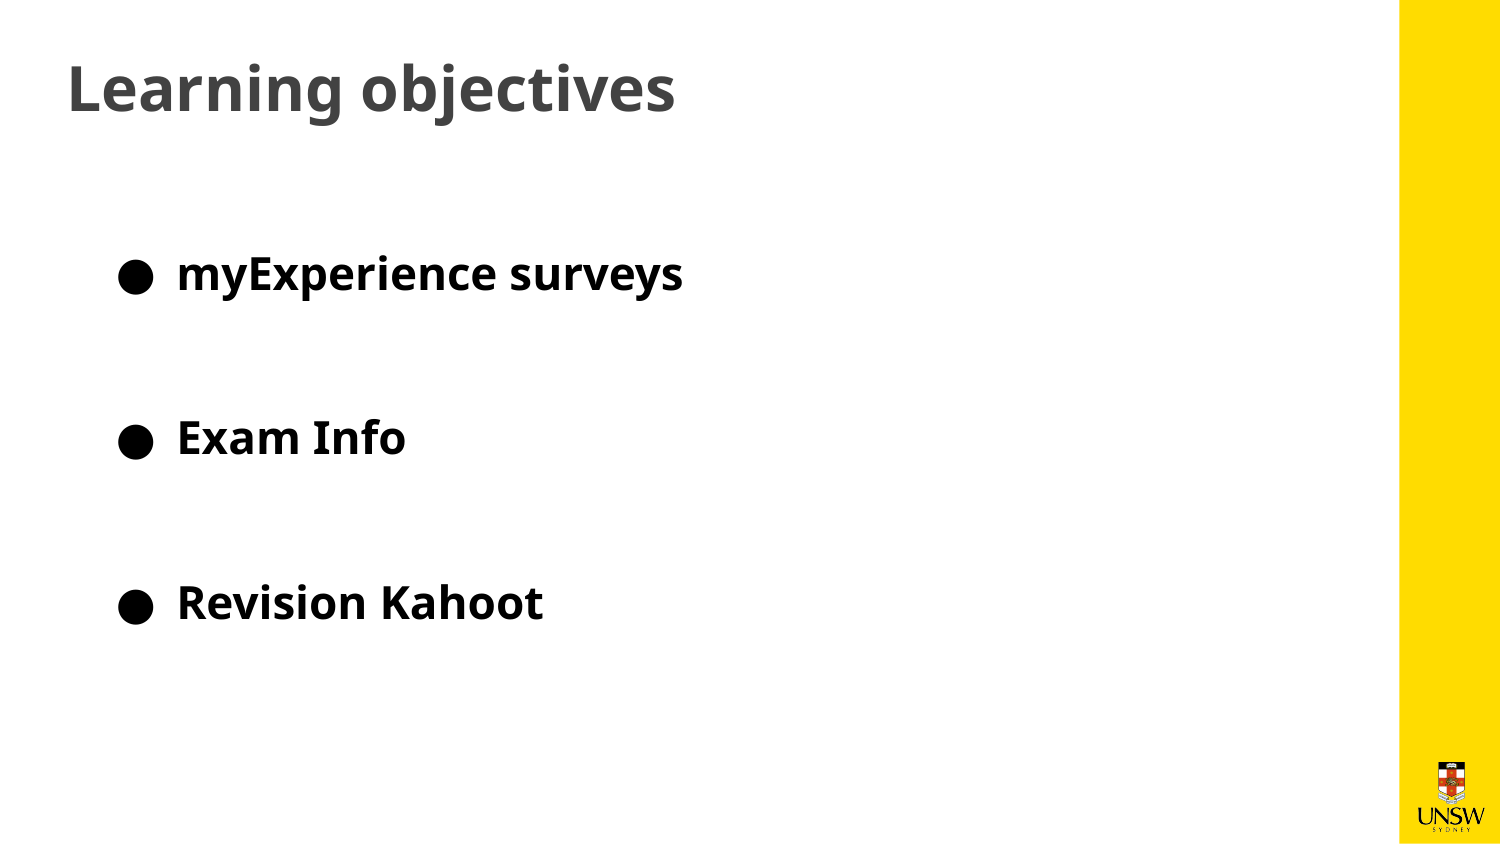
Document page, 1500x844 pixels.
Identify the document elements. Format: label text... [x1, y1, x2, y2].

text_box myExperience surveys Exam Info Revision Kahoot [86, 174, 1343, 754]
picture [1418, 762, 1485, 832]
text_box Learning objectives [51, 24, 1449, 145]
